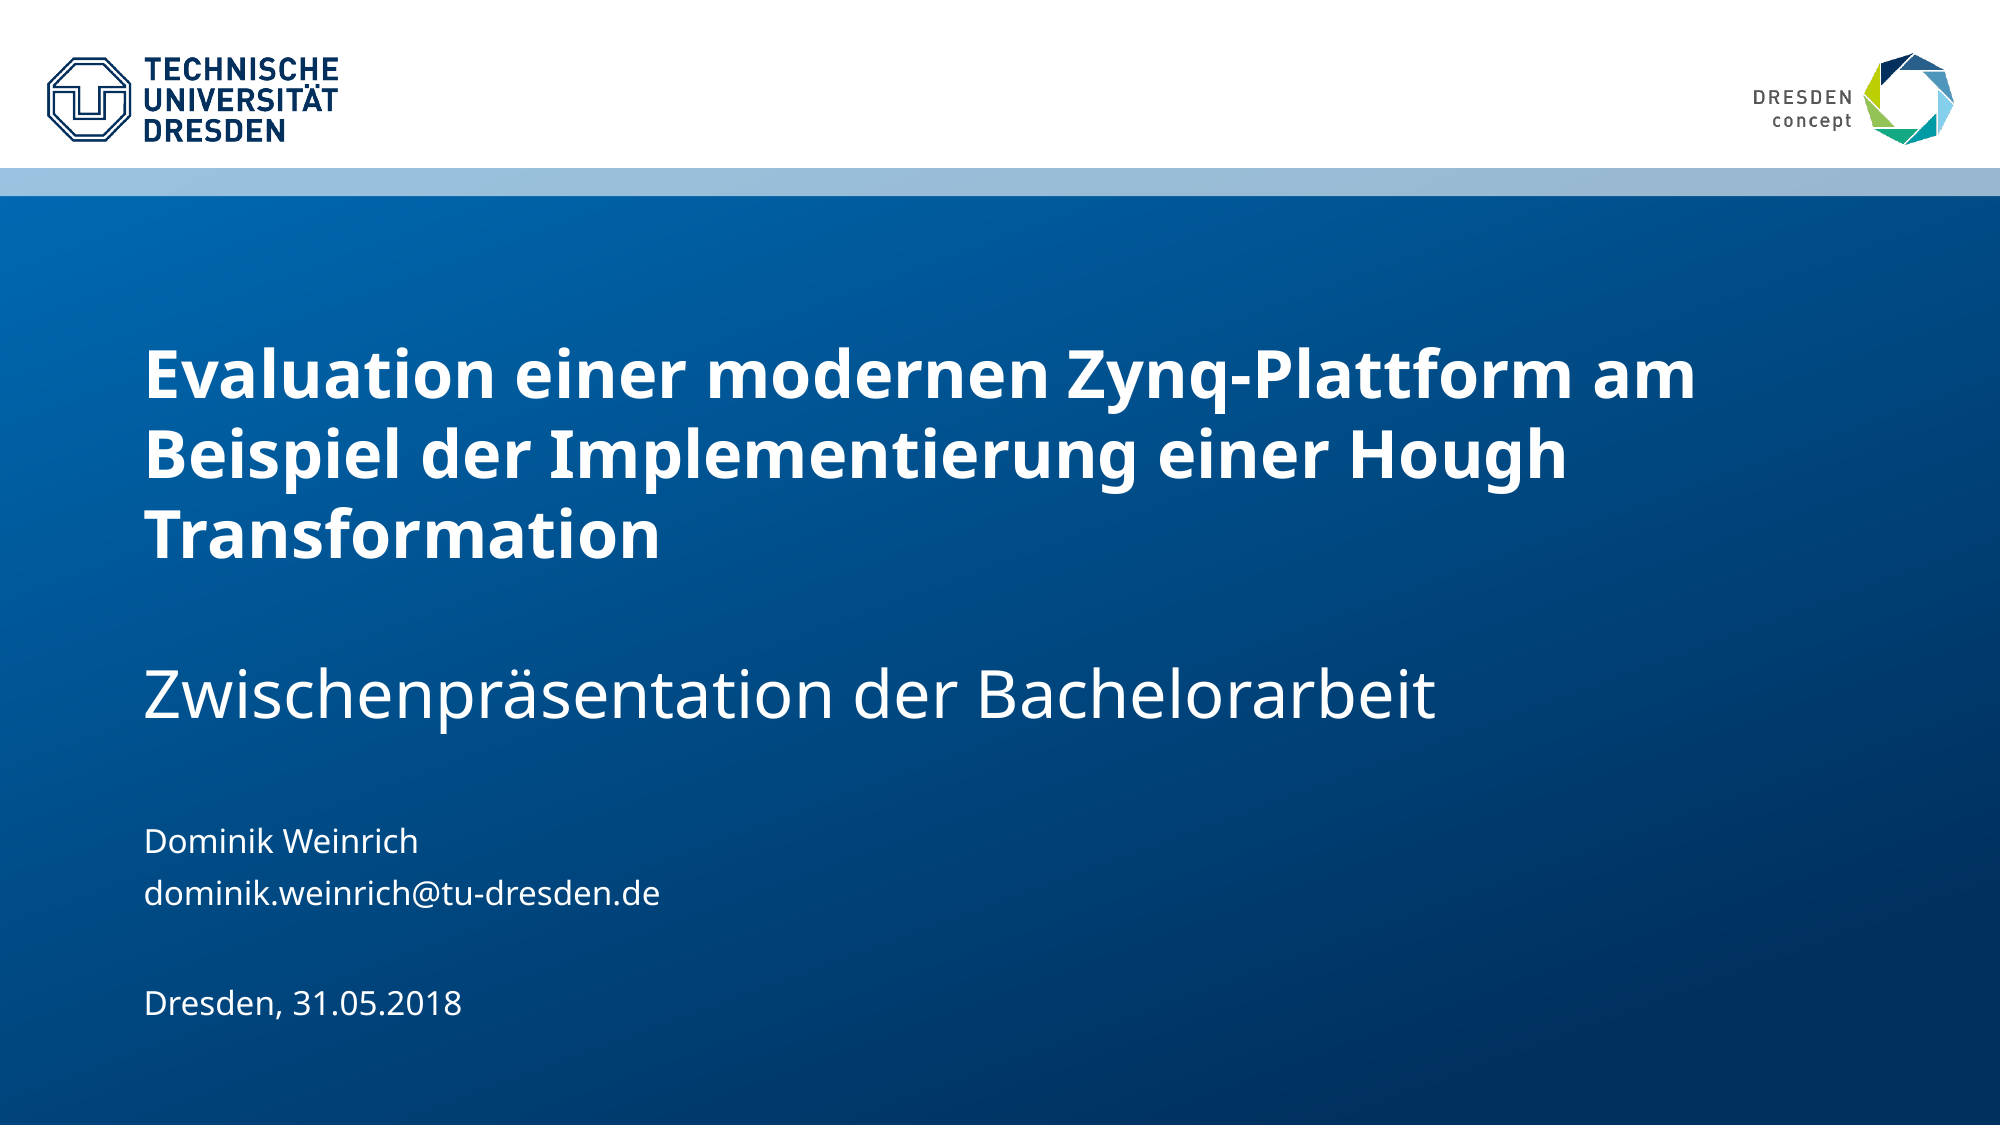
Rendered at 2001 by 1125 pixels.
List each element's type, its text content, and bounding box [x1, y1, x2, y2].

title Evaluation einer modernen Zynq-Plattform am Beispiel der Implementierung einer Hough Transformation Zwischenpräsentation der Bachelorarbeit [143, 332, 1856, 492]
subtitle Dominik Weinrich dominik.weinrich@tu-dresden.de Dresden, 31.05.2018 [143, 819, 1856, 1039]
picture [47, 57, 338, 142]
picture [1754, 53, 1954, 145]
